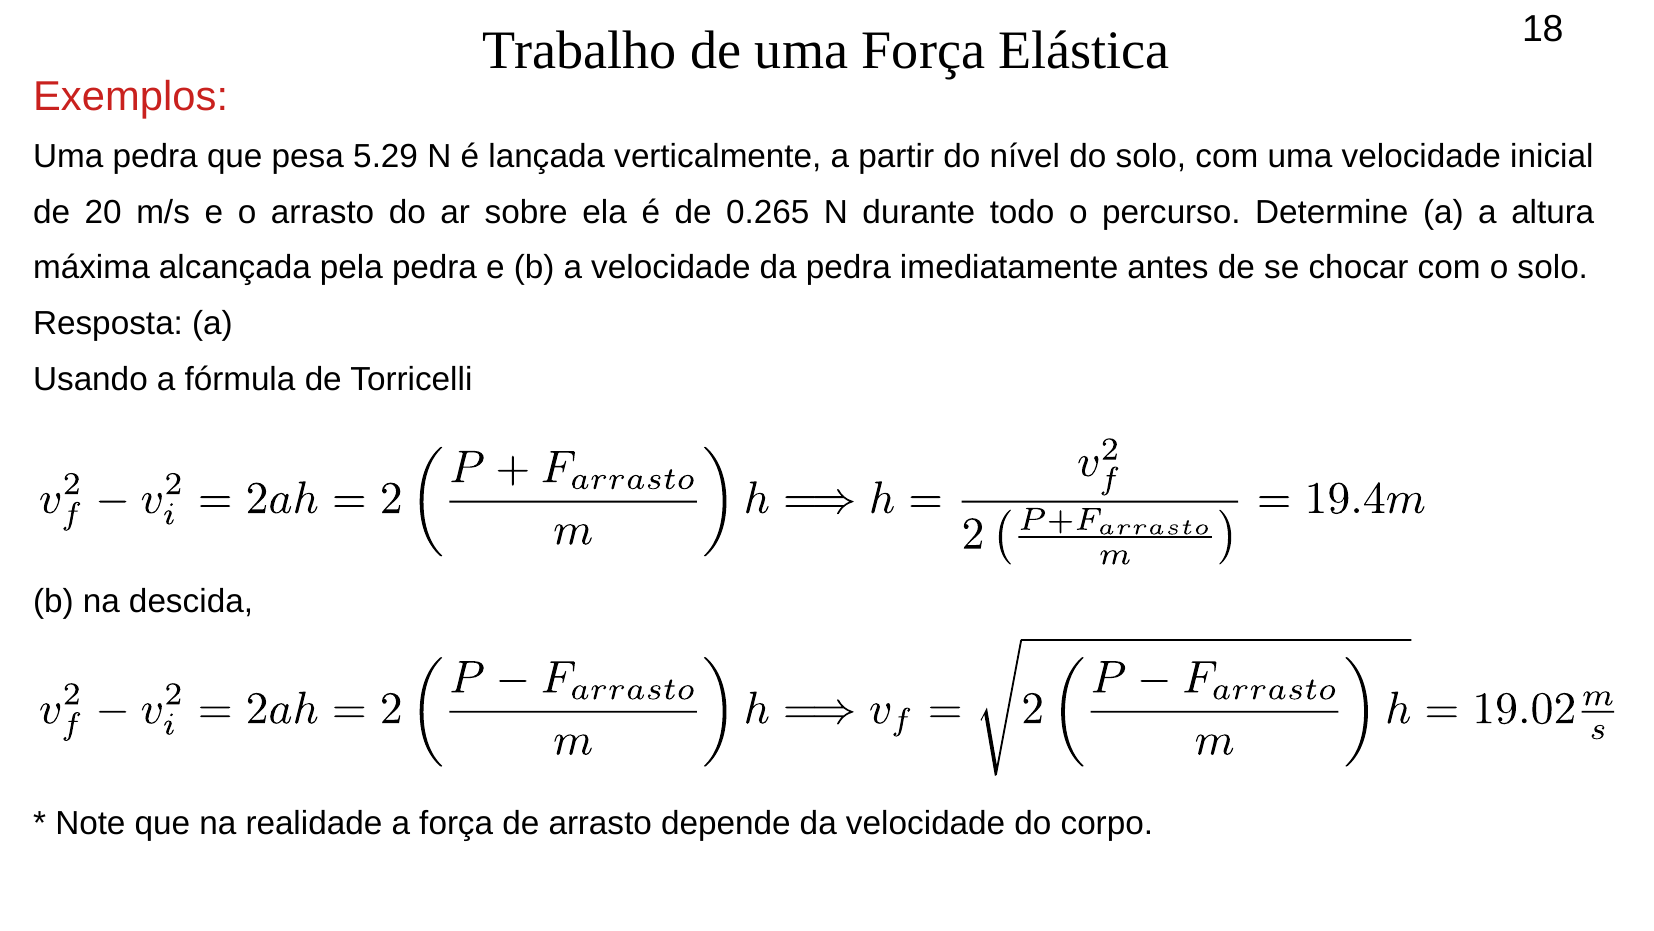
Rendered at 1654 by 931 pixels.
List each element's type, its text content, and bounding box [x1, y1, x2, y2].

picture [38, 639, 1615, 776]
text_box <number> [1507, 0, 1654, 71]
picture [38, 438, 1425, 565]
text_box Exemplos: Uma pedra que pesa 5.29 N é lançada verticalmente, a partir do nível do solo, com uma velocidade inicial de 20 m/s e o arrasto do ar sobre ela é de 0.265 N durante todo o percurso. Determine (a) a altura máxima alcançada pela pedra e (b) a velocidade da pedra imediatamente antes de se chocar com o solo. Resposta: (a) Usando a fórmula de Torricelli (b) na descida, * Note que na realidade a força de arrasto depende da velocidade do corpo. [18, 65, 1612, 905]
text_box Trabalho de uma Força Elástica [468, 0, 1186, 88]
